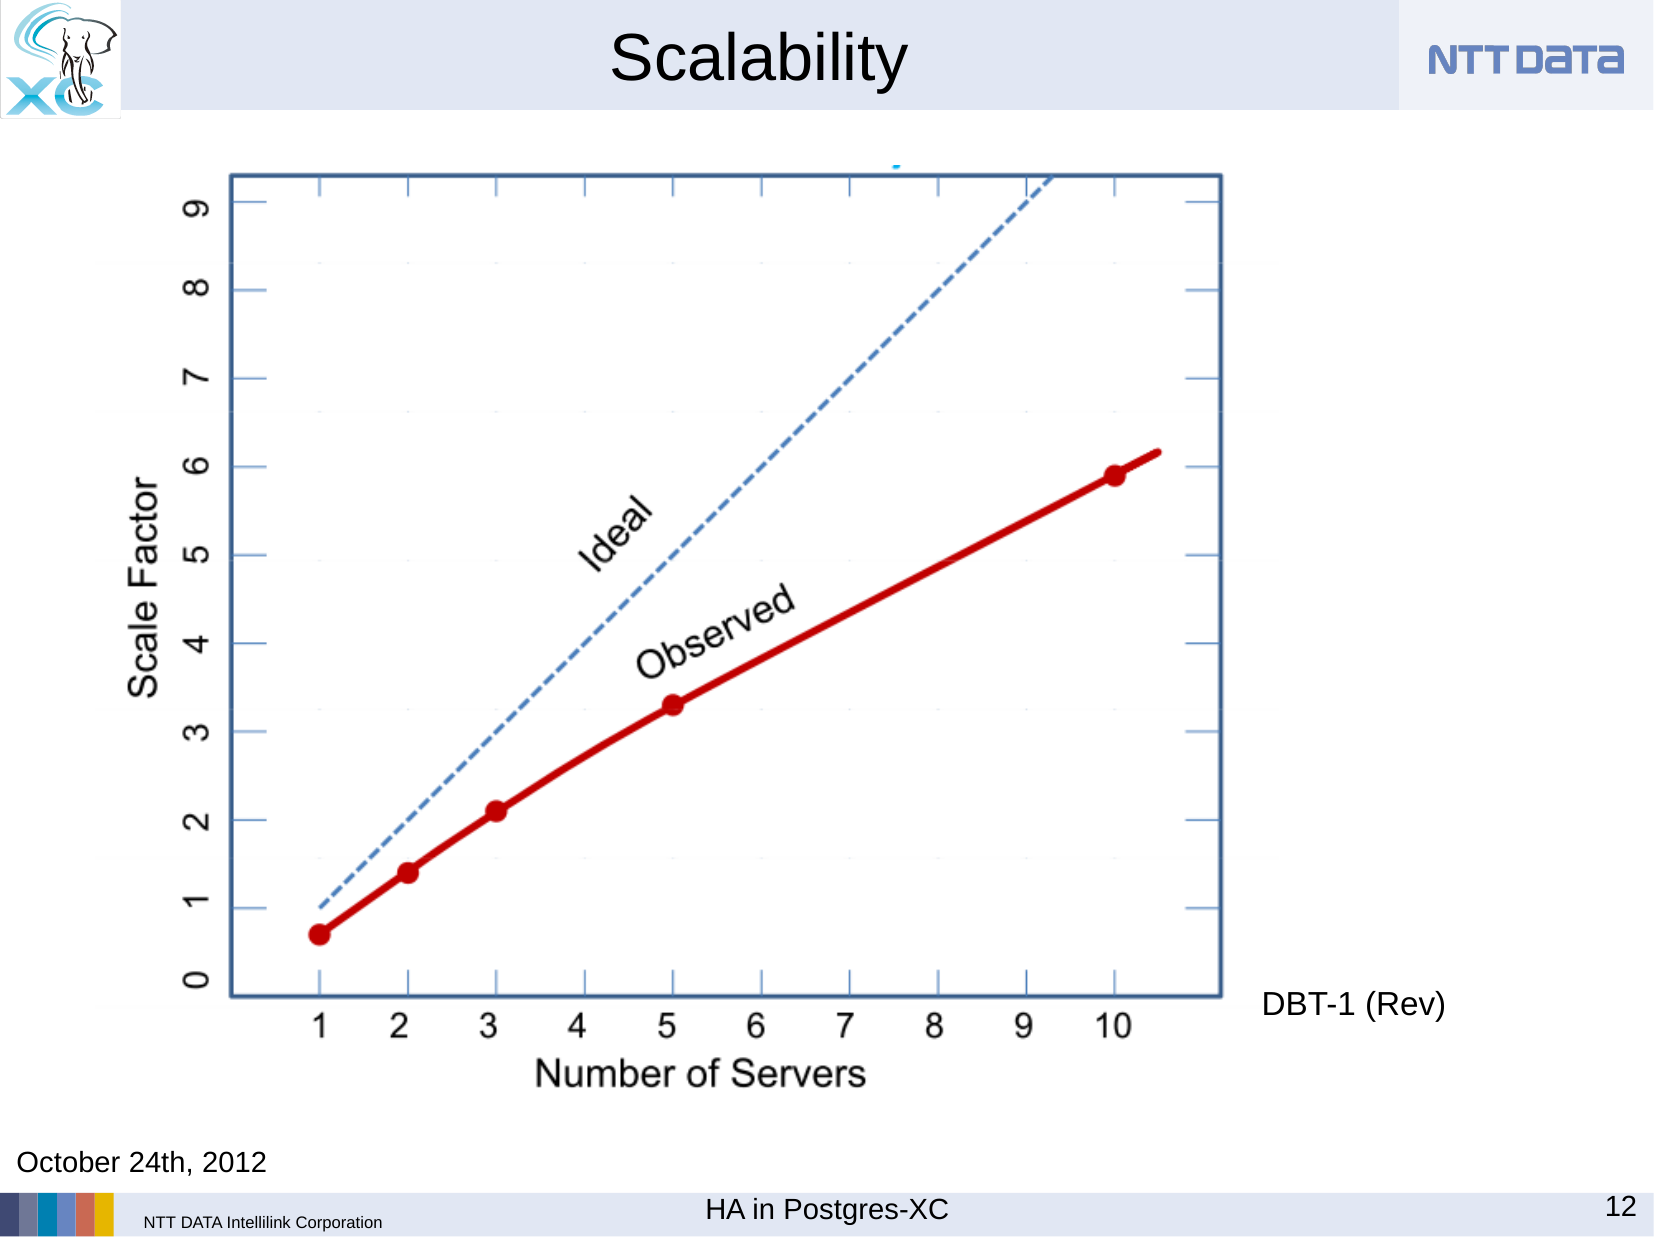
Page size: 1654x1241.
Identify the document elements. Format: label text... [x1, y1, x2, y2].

picture [0, 0, 121, 119]
picture [1429, 45, 1624, 74]
title Scalability [120, 3, 1399, 110]
picture [95, 165, 1279, 1099]
text_box DBT-1 (Rev) [1246, 975, 1564, 1030]
